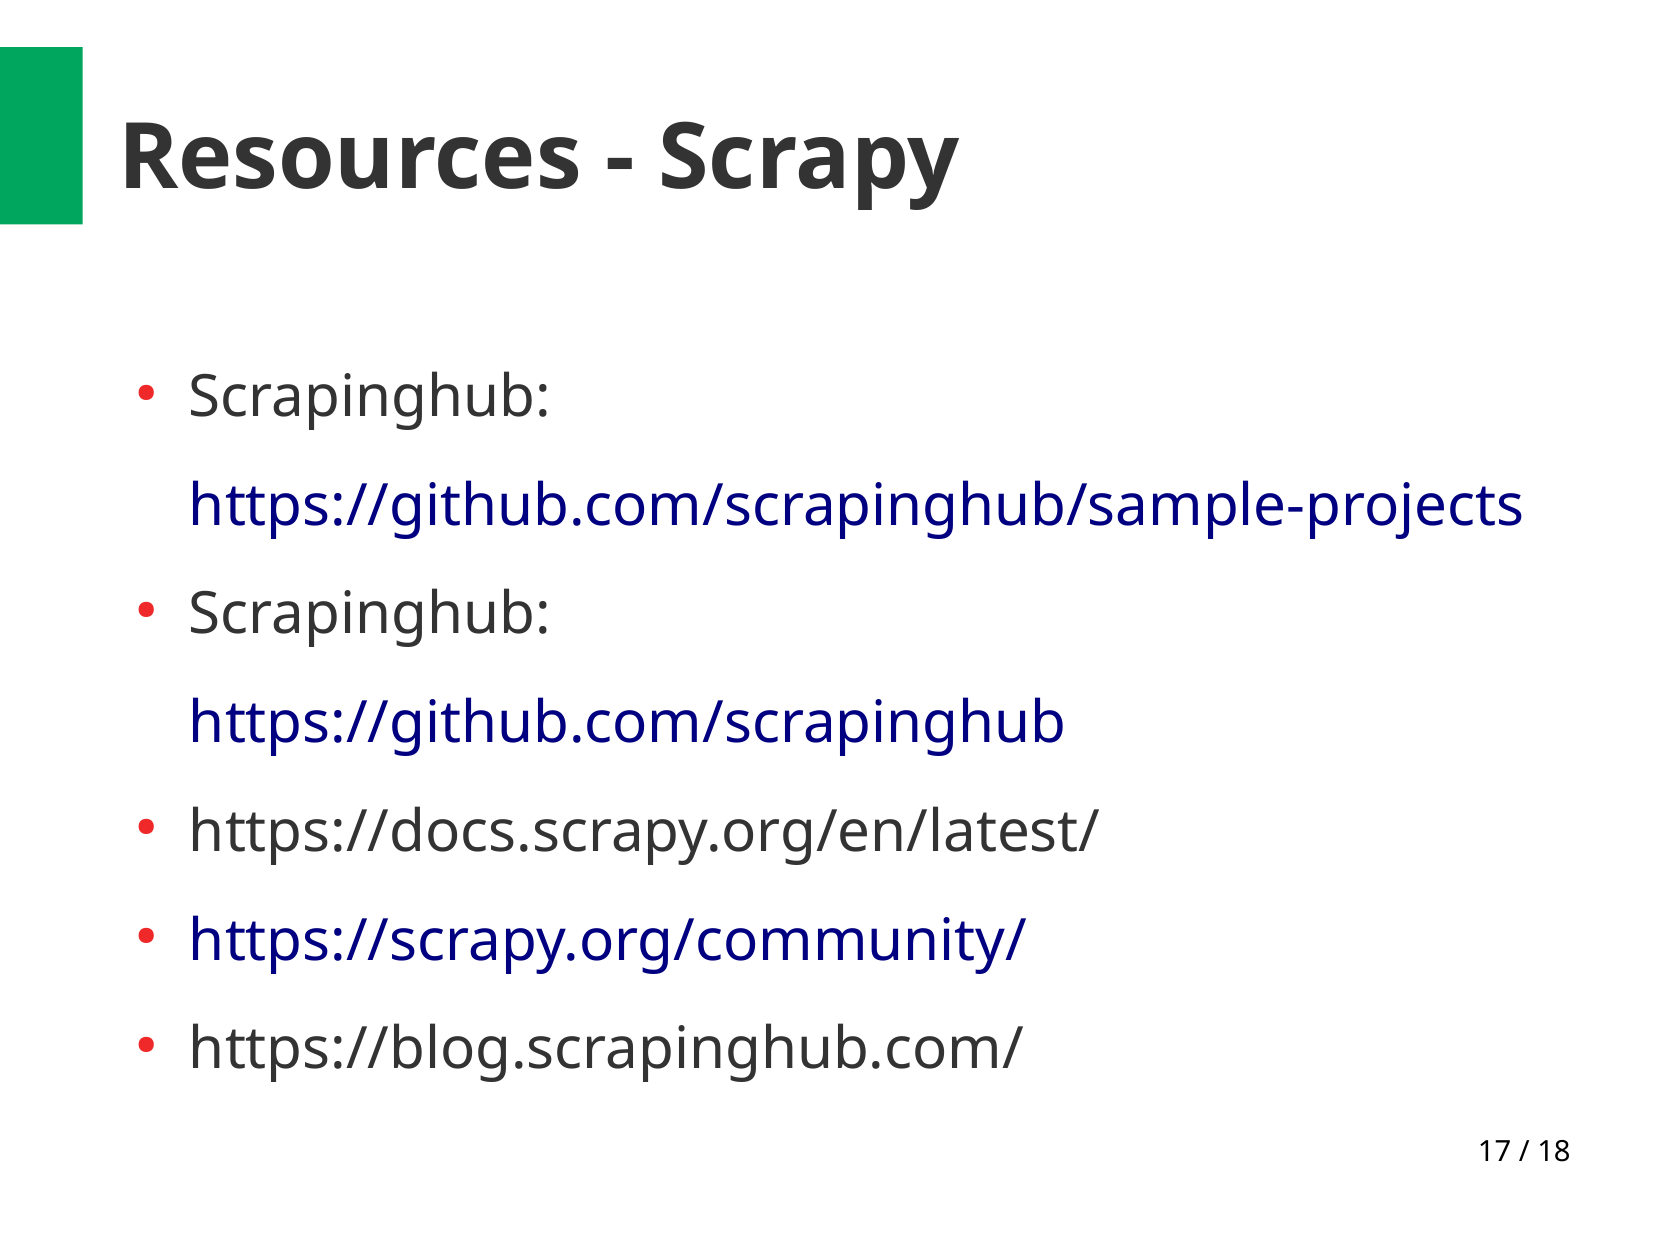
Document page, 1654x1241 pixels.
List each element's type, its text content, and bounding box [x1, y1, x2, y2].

list Scrapinghub: https://github.com/scrapinghub/sample-projects Scrapinghub: https://github.com/scrapinghub https://docs.scrapy.org/en/latest/ https://scrapy.org/community/ https://blog.scrapinghub.com/ [118, 354, 1536, 1074]
title Resources - Scrapy [118, 49, 1571, 257]
